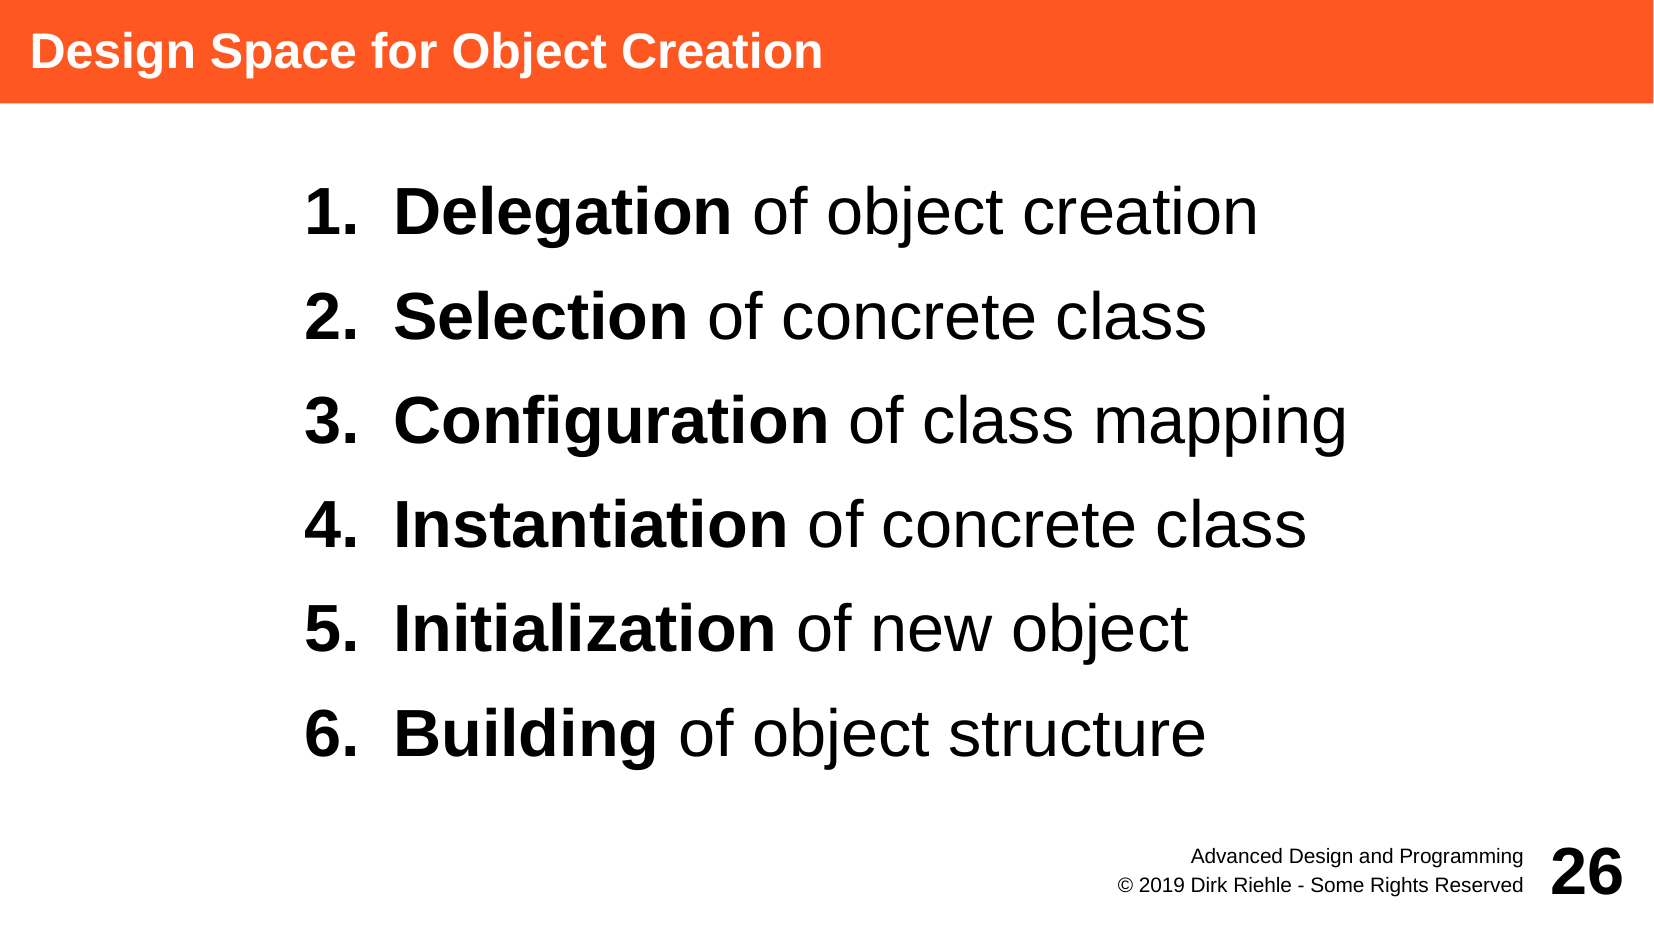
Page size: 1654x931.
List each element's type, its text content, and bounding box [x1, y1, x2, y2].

subtitle Delegation of object creation Selection of concrete class Configuration of class mapping Instantiation of concrete class Initialization of new object Building of object structure [29, 132, 1625, 813]
title Design Space for Object Creation [0, 0, 1654, 104]
